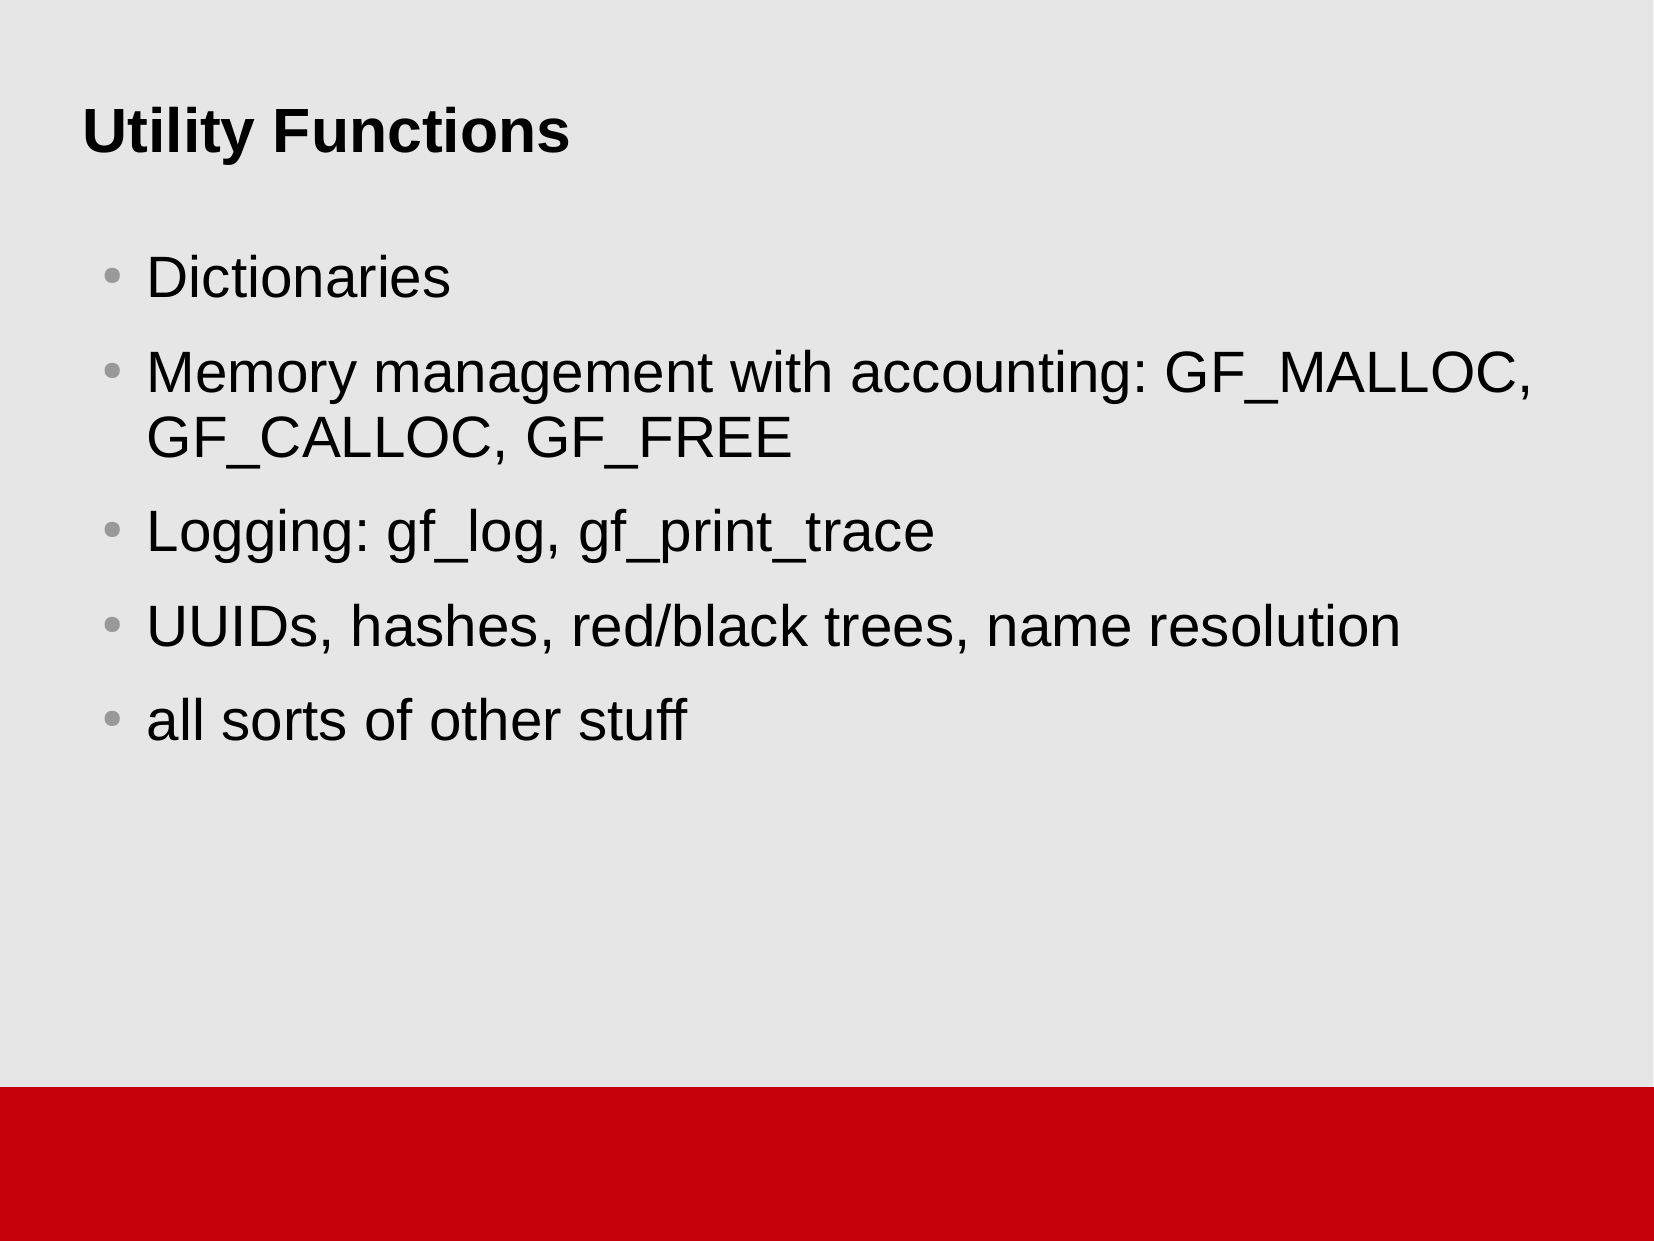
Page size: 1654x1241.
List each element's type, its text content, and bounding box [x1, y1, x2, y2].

list Dictionaries Memory management with accounting: GF_MALLOC, GF_CALLOC, GF_FREE Logging: gf_log, gf_print_trace UUIDs, hashes, red/black trees, name resolution all sorts of other stuff [86, 244, 1576, 1039]
title Utility Functions [82, 37, 1571, 226]
